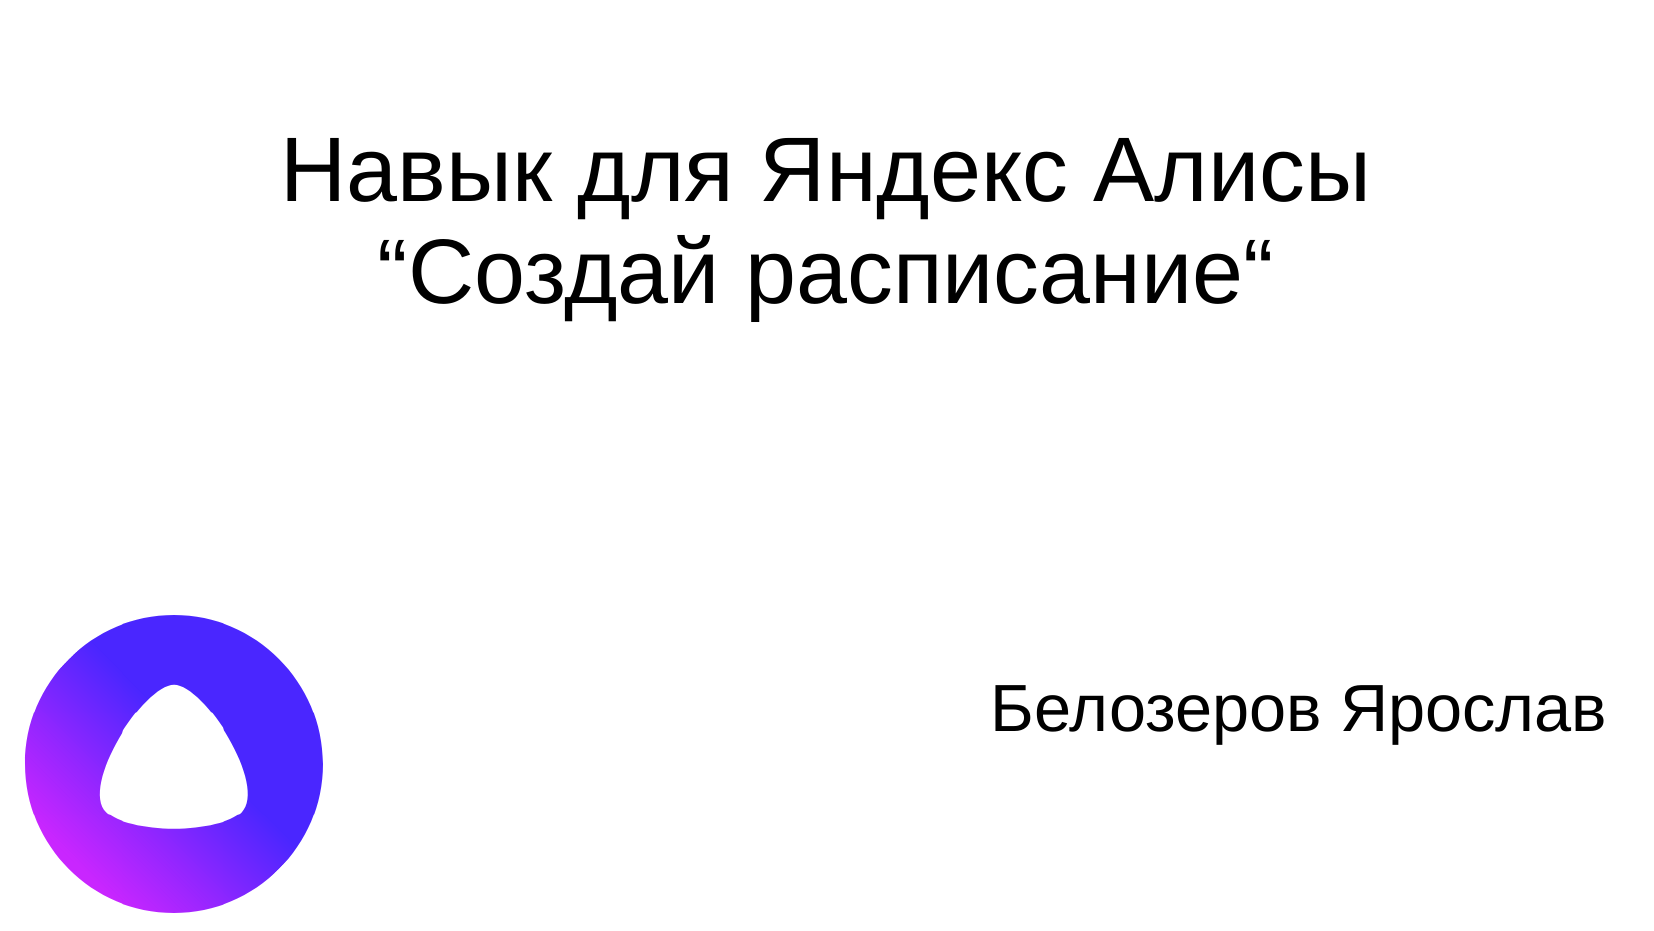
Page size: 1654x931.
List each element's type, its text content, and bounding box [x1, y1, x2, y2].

title Навык для Яндекс Алисы “Создай расписание“ [82, 118, 1571, 324]
subtitle Белозеров Ярослав [974, 649, 1625, 768]
picture [21, 611, 325, 916]
